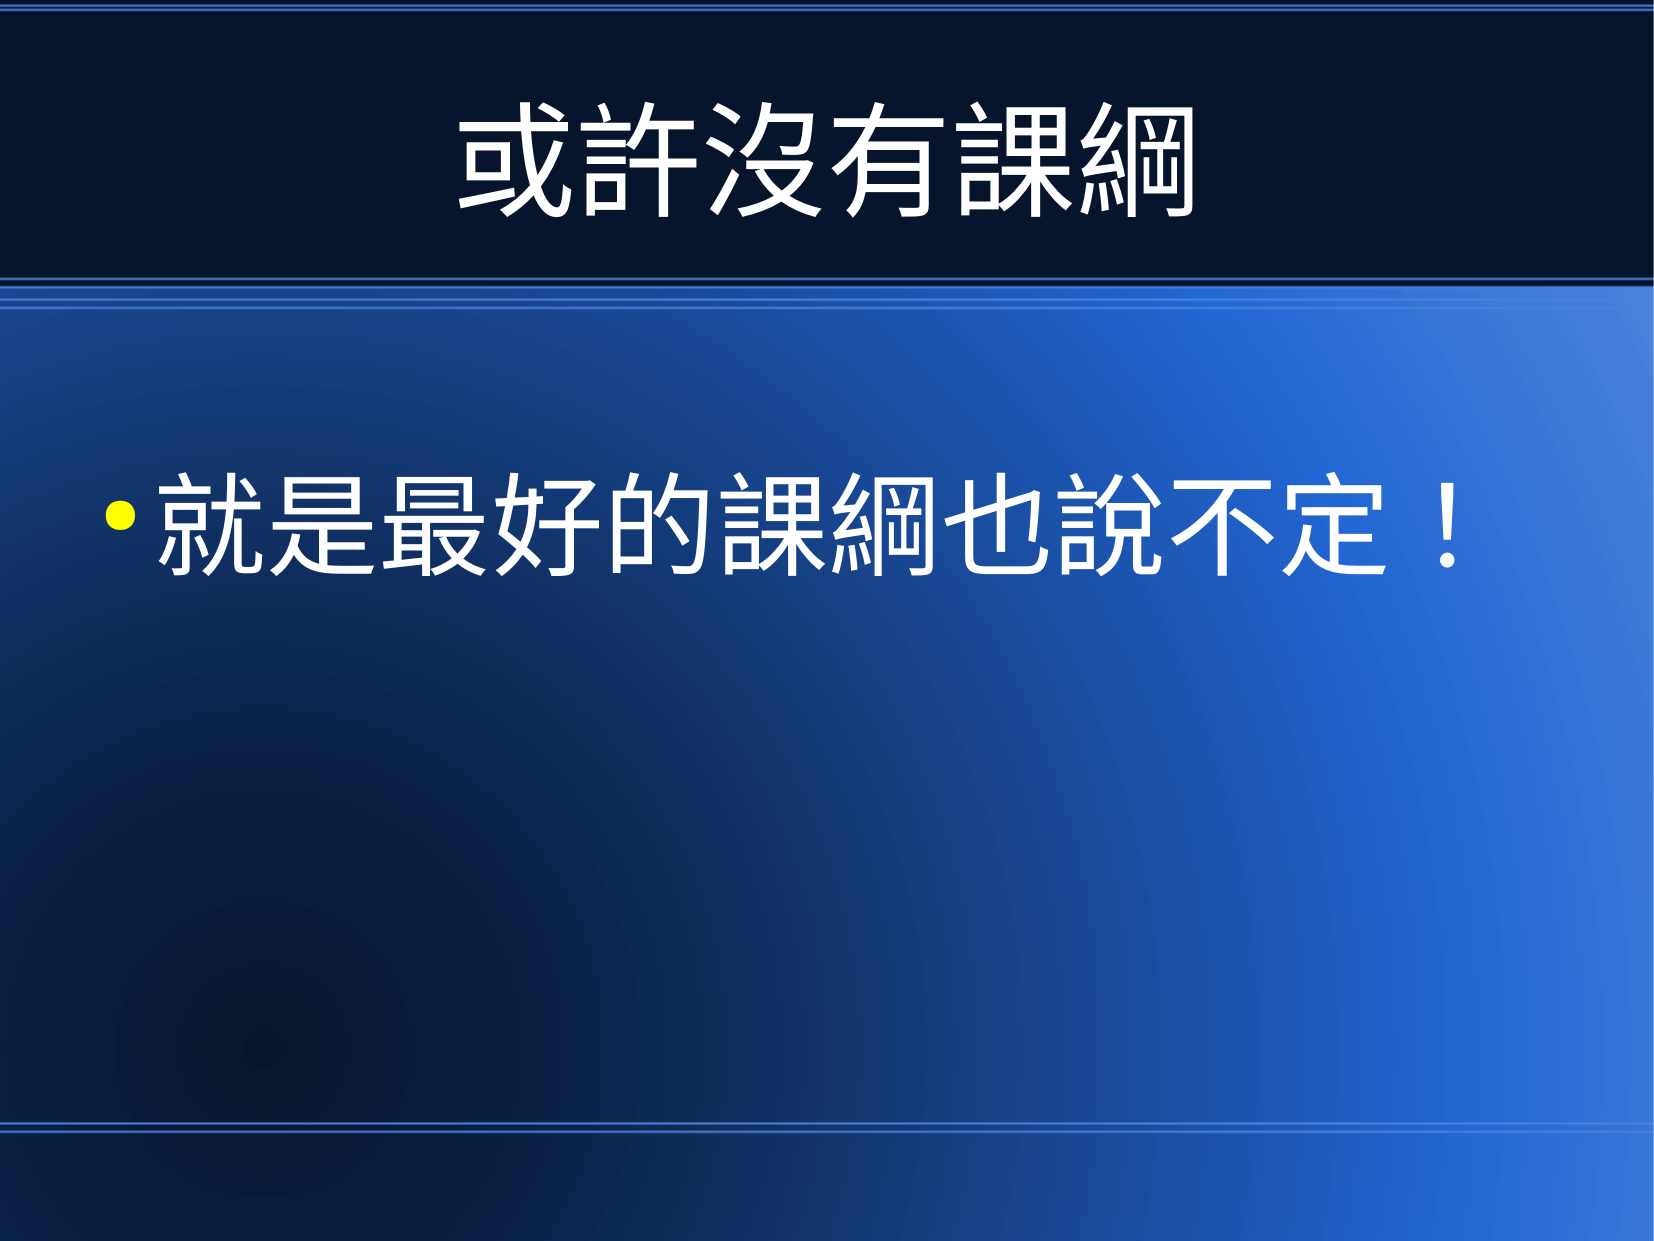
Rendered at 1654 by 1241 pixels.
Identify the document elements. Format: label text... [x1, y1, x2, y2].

list 就是最好的課綱也說不定！ [82, 355, 1571, 1241]
title 或許沒有課綱 [82, 49, 1571, 257]
picture [0, 0, 1654, 1241]
